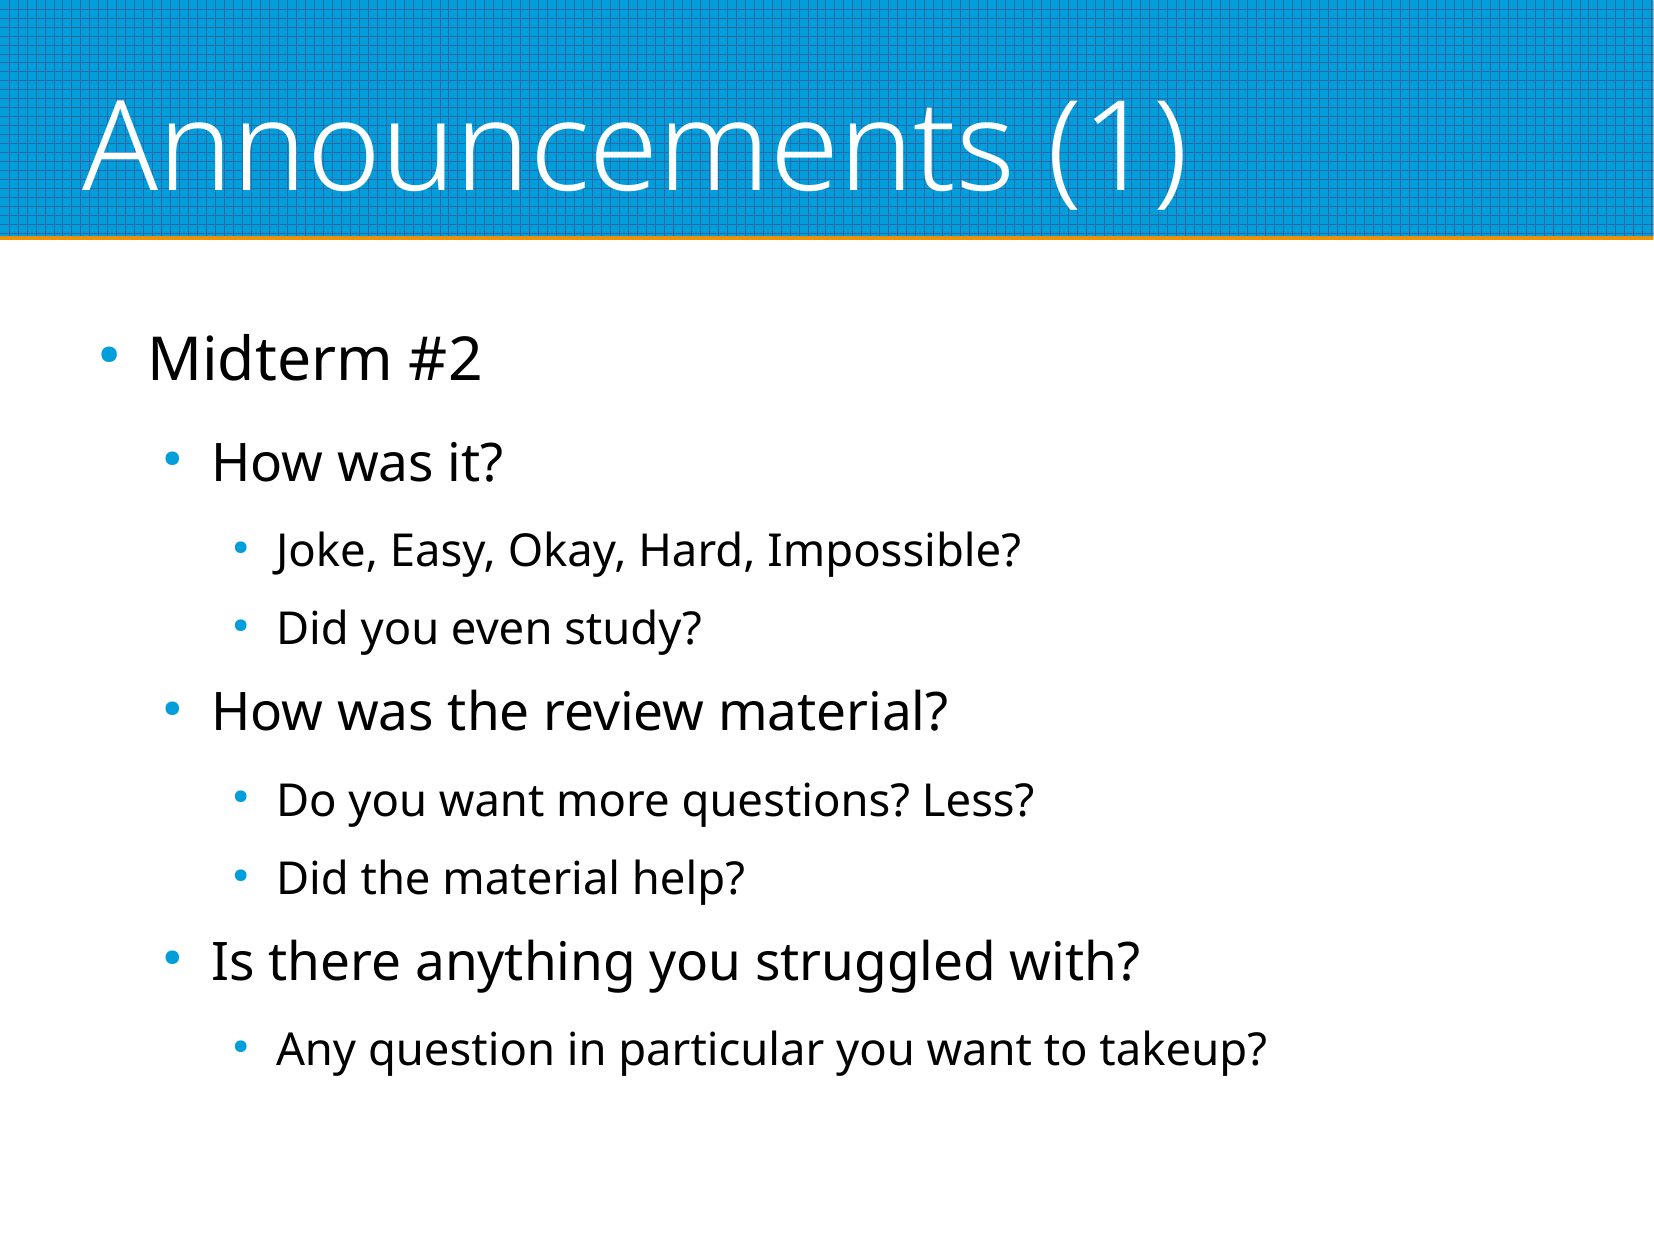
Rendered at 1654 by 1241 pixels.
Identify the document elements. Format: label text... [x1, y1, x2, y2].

list Midterm #2 How was it? Joke, Easy, Okay, Hard, Impossible? Did you even study? How was the review material? Do you want more questions? Less? Did the material help? Is there anything you struggled with? Any question in particular you want to takeup? [82, 314, 1563, 1081]
title Announcements (1) [82, 19, 1571, 227]
